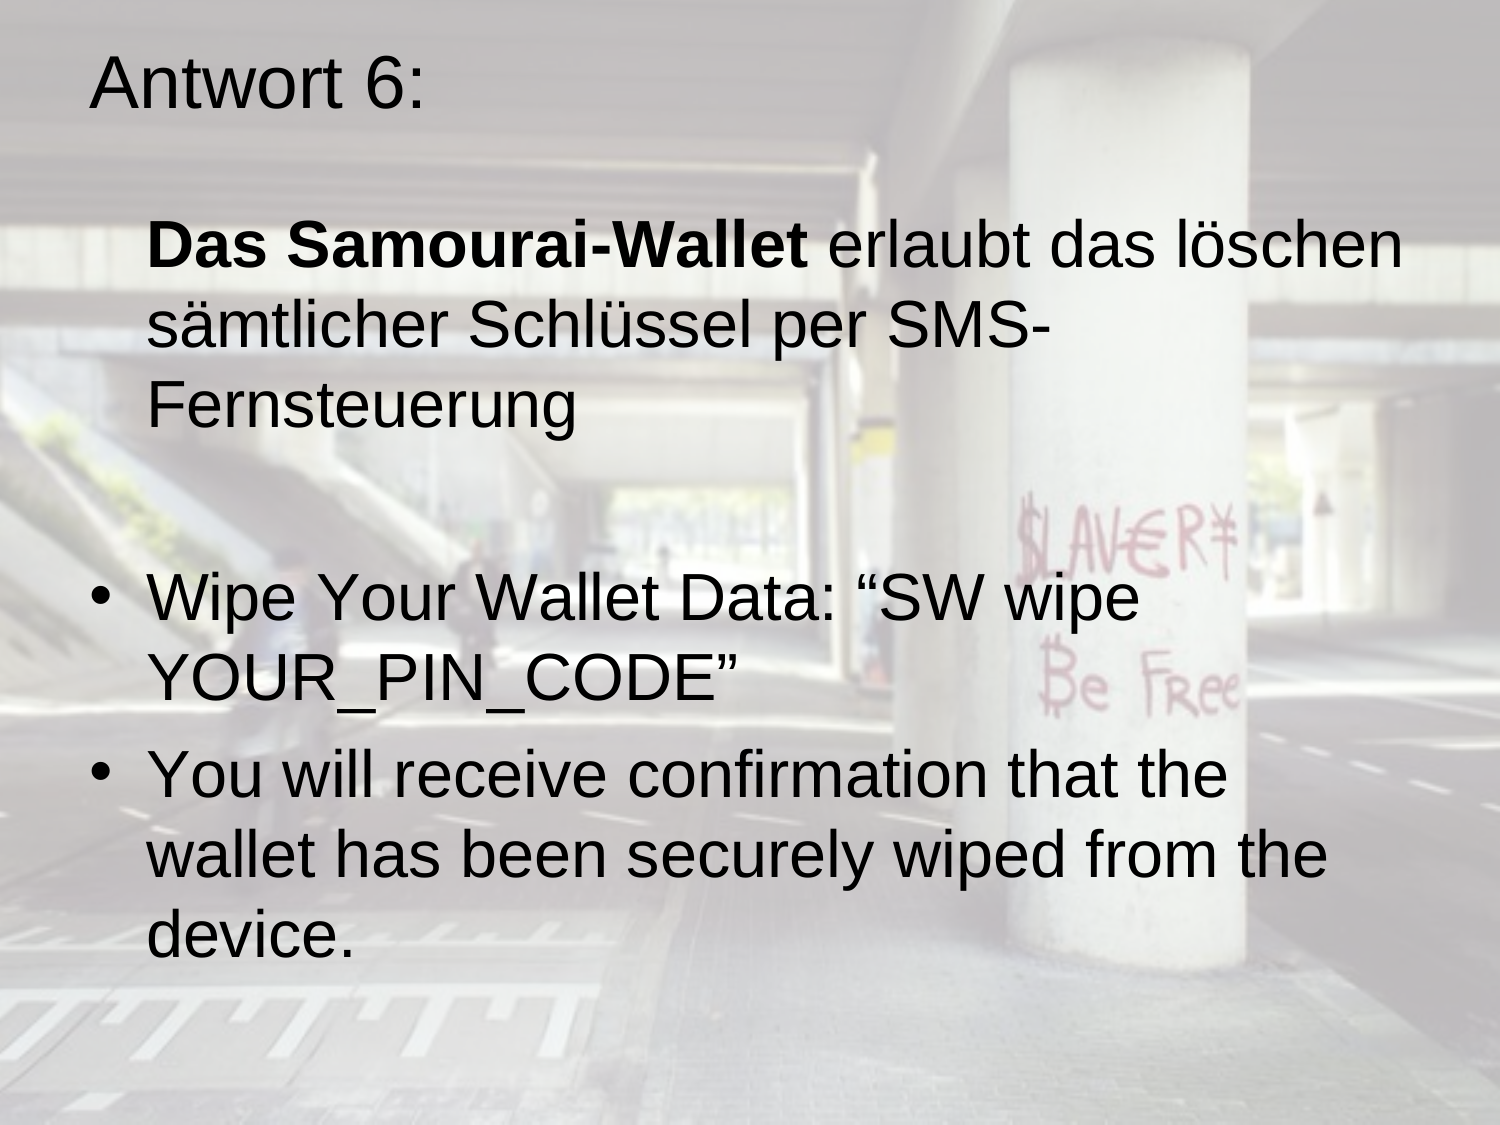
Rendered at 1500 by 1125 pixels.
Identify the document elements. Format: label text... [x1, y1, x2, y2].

title Antwort 6: [75, 26, 1426, 132]
list Das Samourai-Wallet erlaubt das löschen sämtlicher Schlüssel per SMS- Fernsteuerung Wipe Your Wallet Data: “SW wipe YOUR_PIN_CODE” You will receive confirmation that the wallet has been securely wiped from the device. [75, 192, 1426, 1006]
